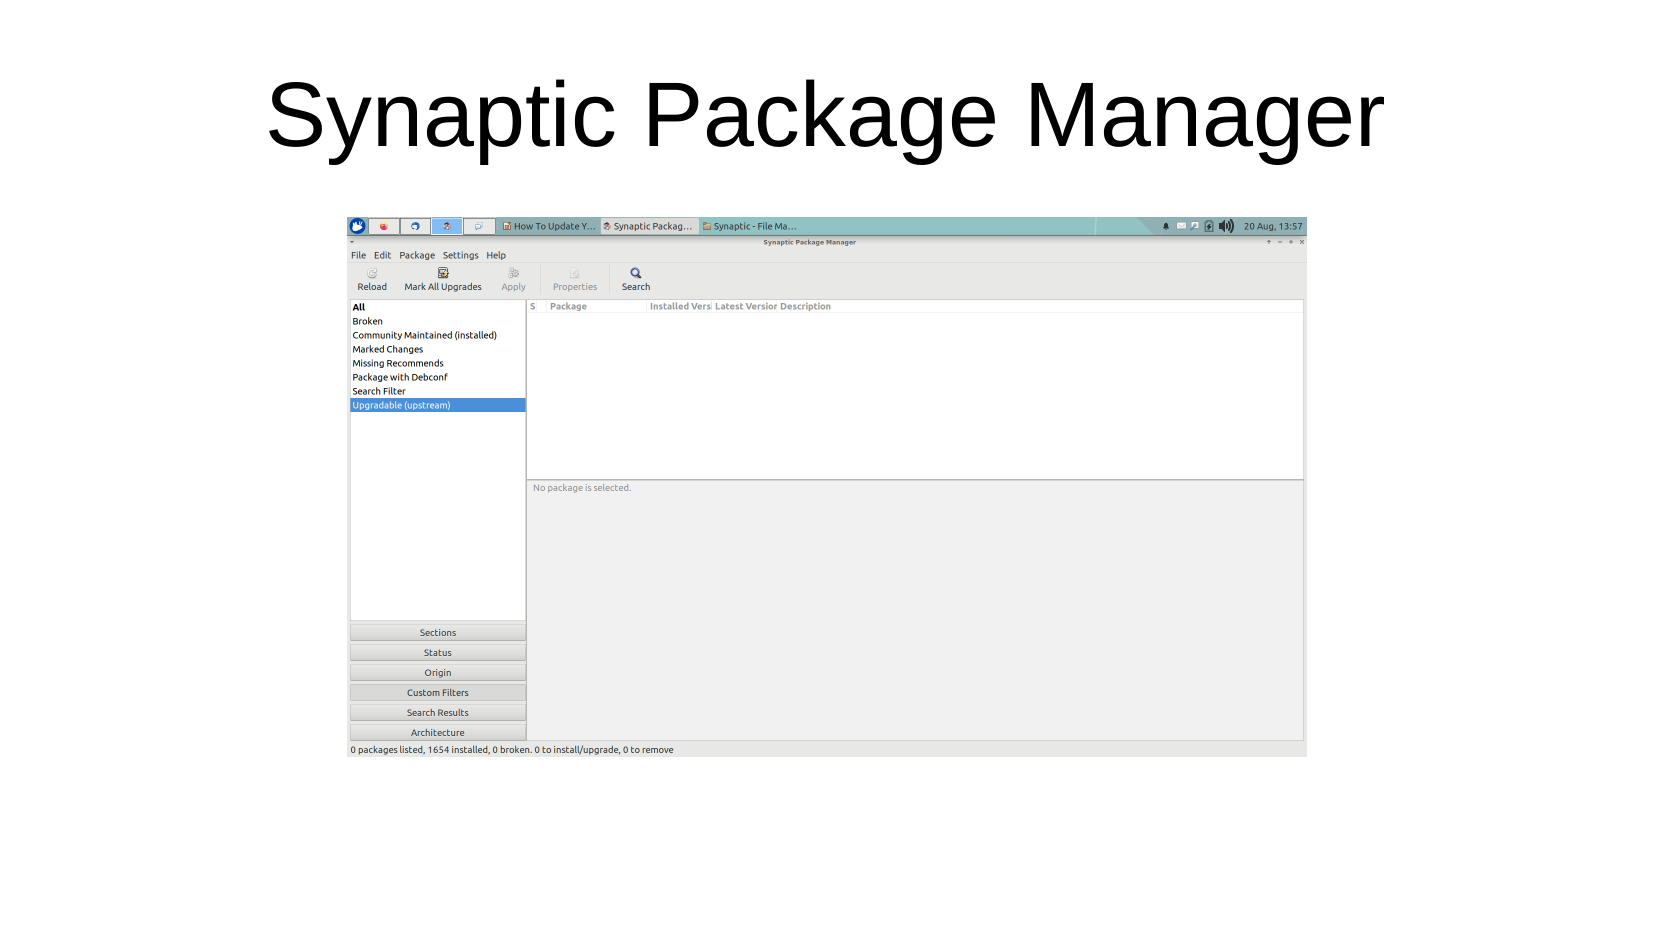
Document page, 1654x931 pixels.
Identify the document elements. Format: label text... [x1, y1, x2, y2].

title Synaptic Package Manager [82, 37, 1571, 193]
picture [347, 217, 1307, 758]
